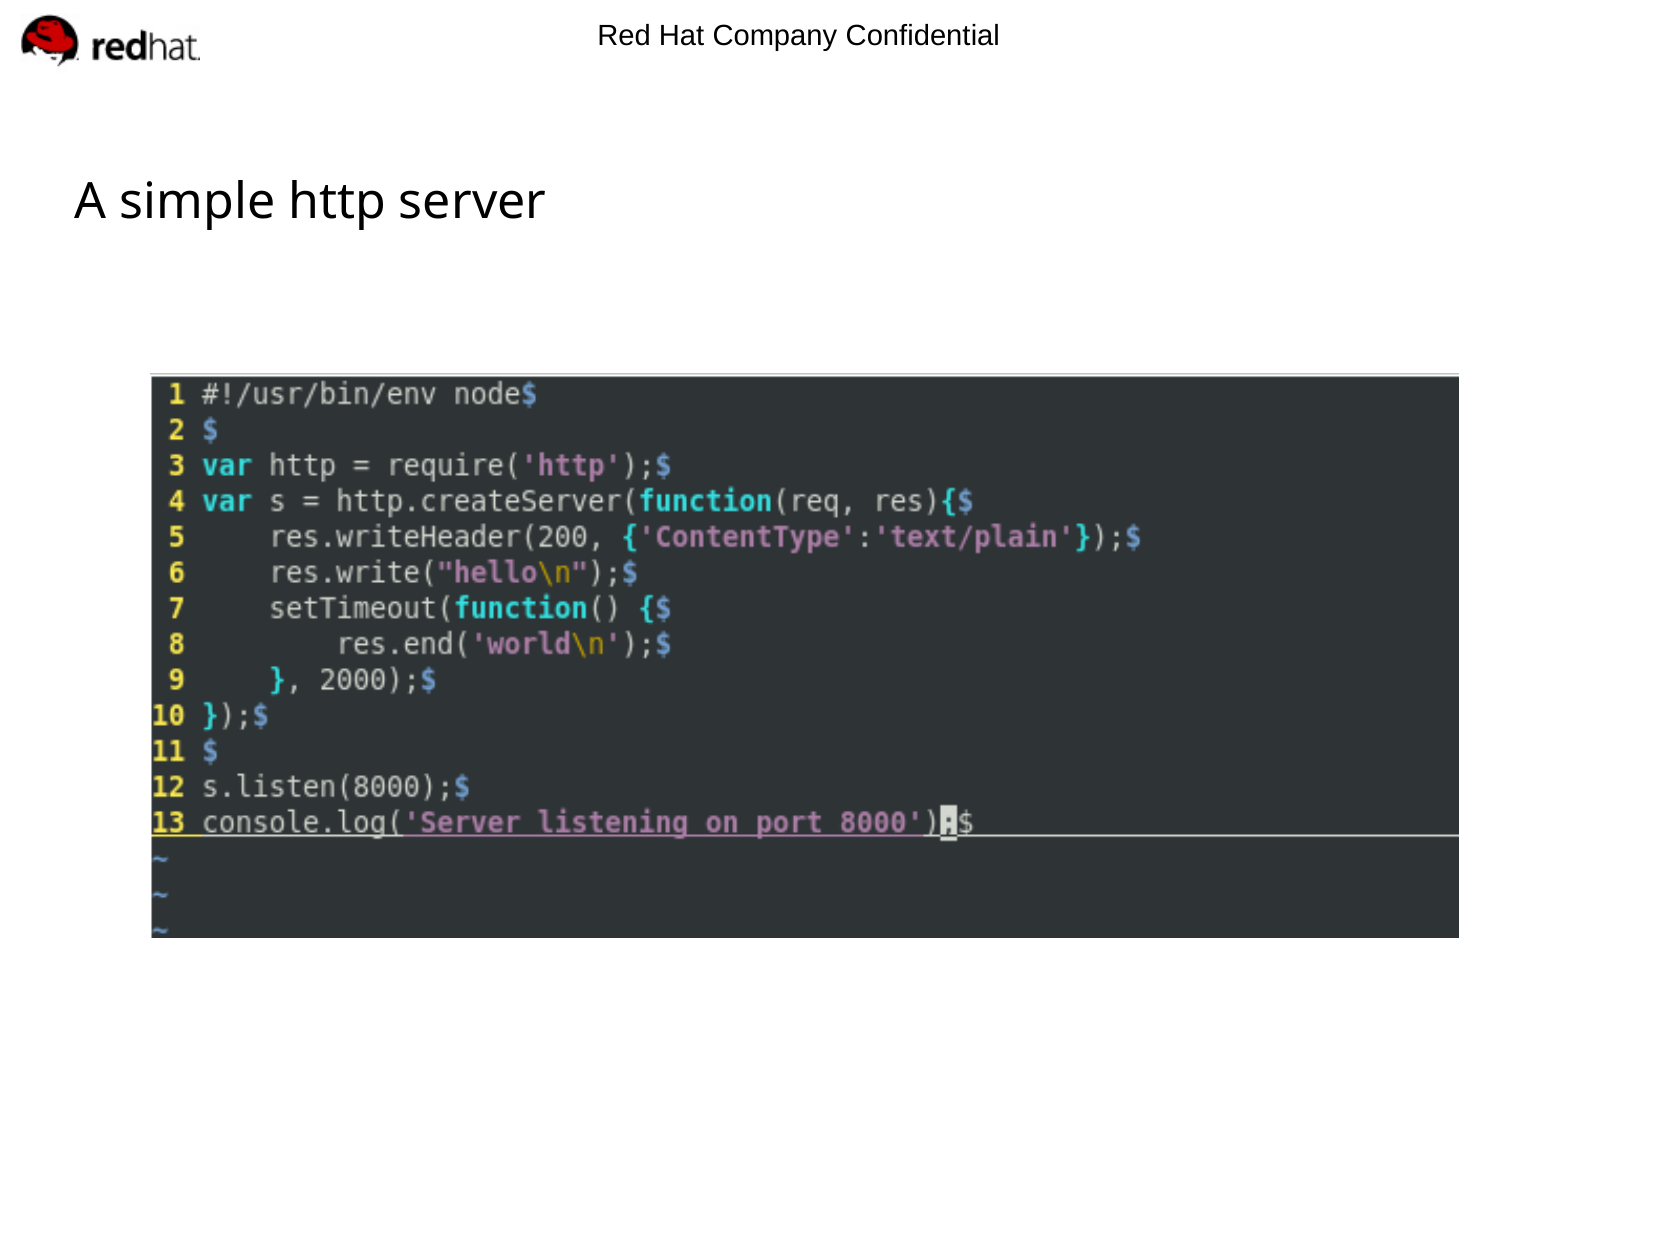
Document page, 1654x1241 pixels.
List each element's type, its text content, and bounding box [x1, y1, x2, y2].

picture [150, 373, 1459, 938]
title A simple http server [74, 140, 1506, 259]
list [77, 264, 1500, 1174]
picture [20, 13, 200, 74]
